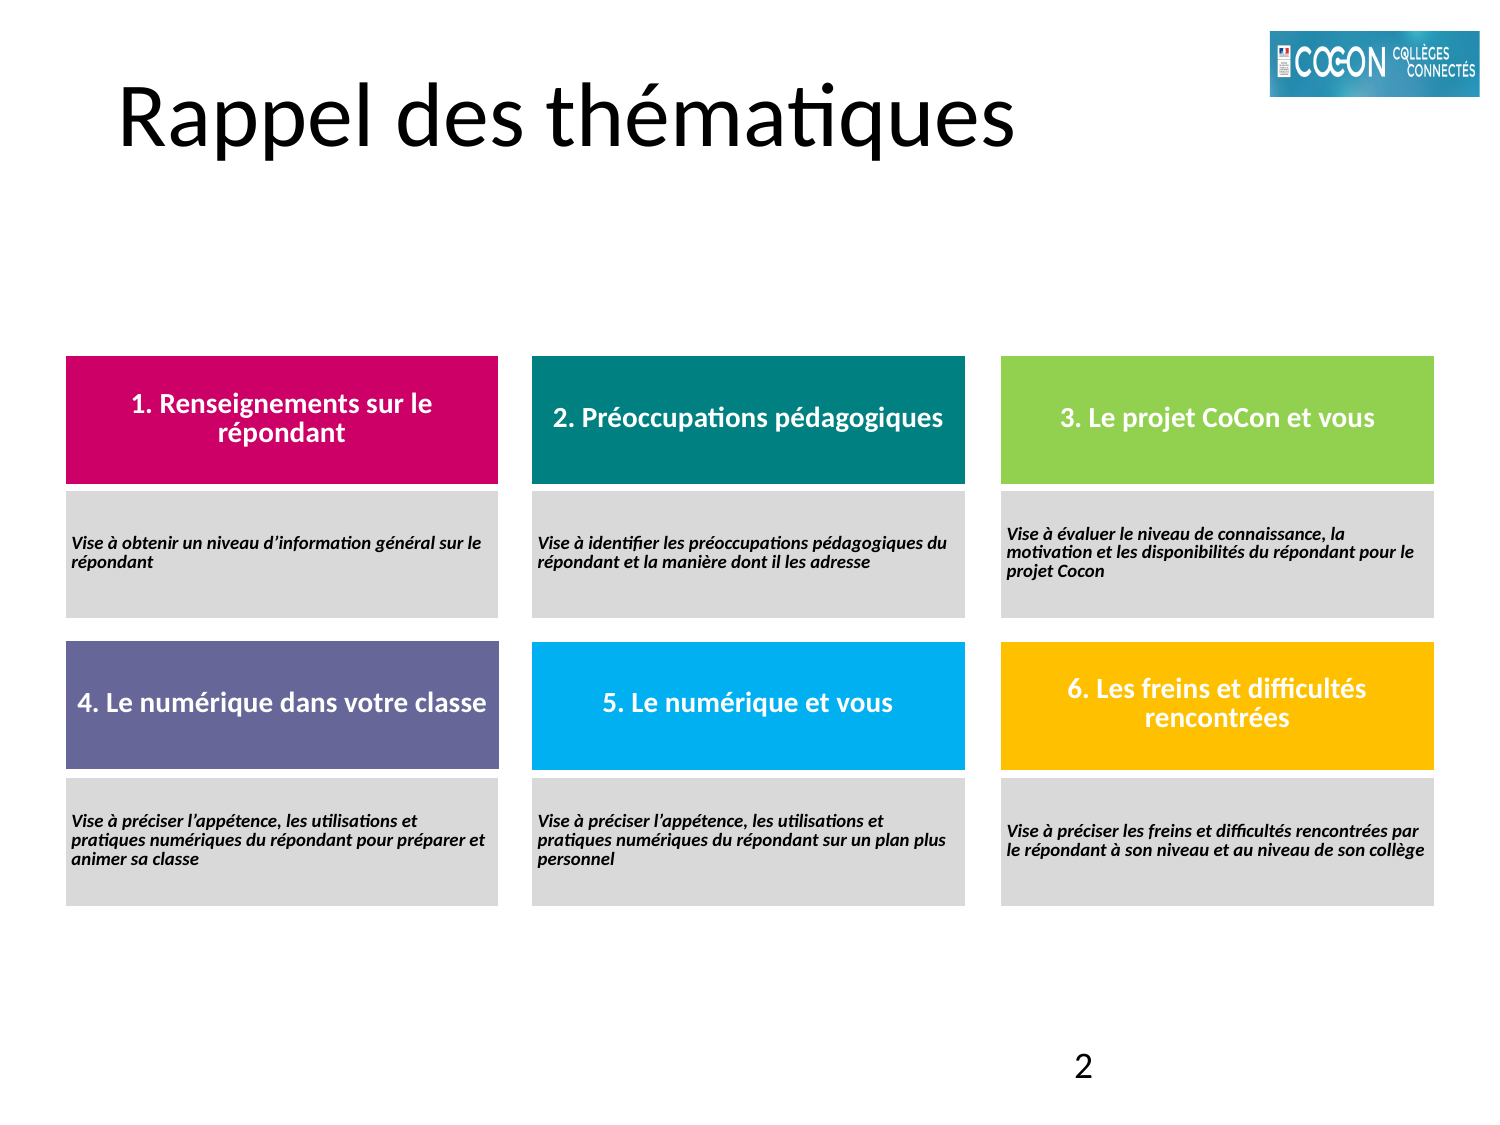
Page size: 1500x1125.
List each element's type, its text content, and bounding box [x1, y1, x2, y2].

text_box Vise à préciser l’appétence, les utilisations et pratiques numériques du répondant pour préparer et animer sa classe [66, 778, 498, 906]
text_box 2. Préoccupations pédagogiques [532, 356, 965, 484]
text_box 6. Les freins et difficultés rencontrées [1001, 642, 1434, 770]
text_box 4. Le numérique dans votre classe [66, 641, 499, 769]
picture [1269, 31, 1480, 97]
title Rappel des thématiques [103, 59, 1397, 278]
text_box 3. Le projet CoCon et vous [1001, 356, 1434, 484]
text_box <numéro> [1059, 1042, 1397, 1103]
text_box Vise à évaluer le niveau de connaissance, la motivation et les disponibilités du répondant pour le projet Cocon [1001, 491, 1434, 618]
text_box Vise à obtenir un niveau d’information général sur le répondant [66, 491, 498, 618]
text_box 5. Le numérique et vous [532, 642, 965, 770]
text_box Vise à préciser les freins et difficultés rencontrées par le répondant à son niveau et au niveau de son collège [1001, 778, 1434, 906]
text_box 1. Renseignements sur le répondant [66, 356, 498, 484]
text_box Vise à préciser l’appétence, les utilisations et pratiques numériques du répondant sur un plan plus personnel [532, 778, 965, 906]
text_box Vise à identifier les préoccupations pédagogiques du répondant et la manière dont il les adresse [532, 491, 965, 618]
